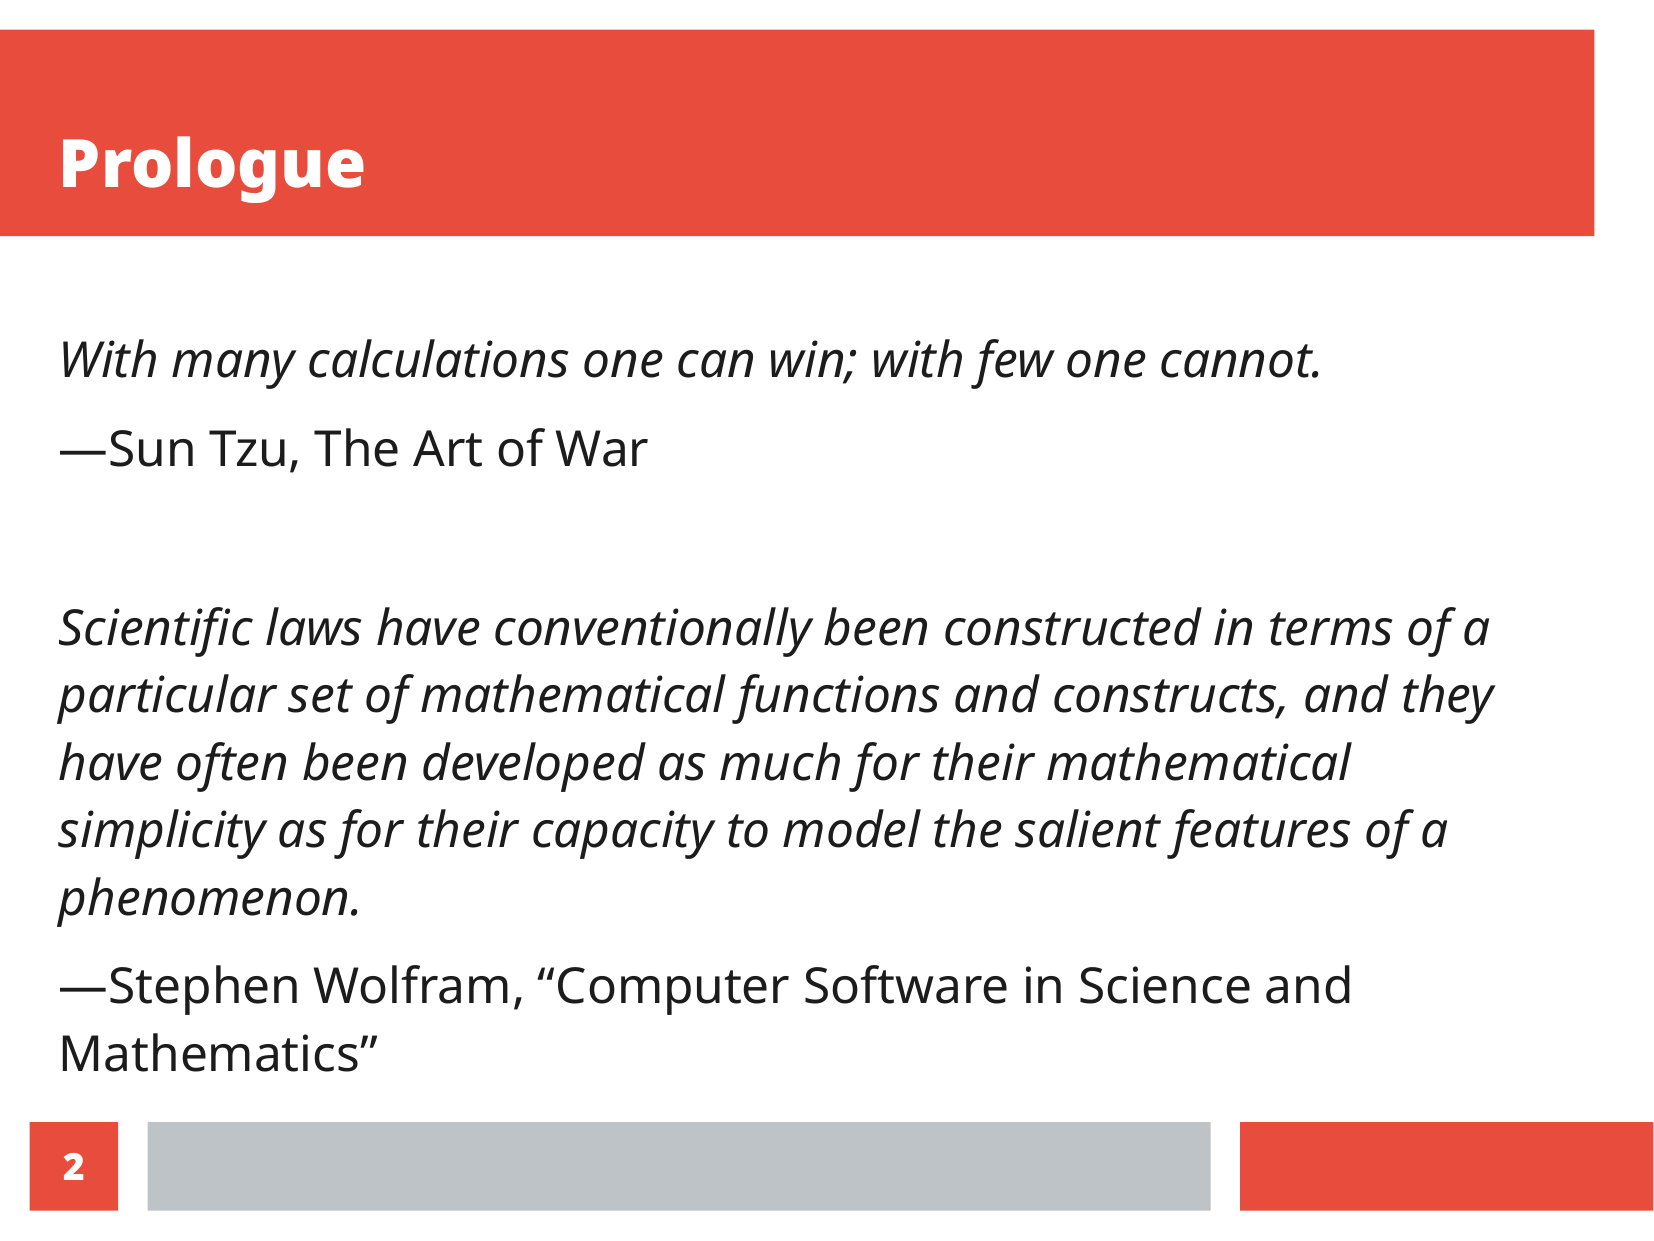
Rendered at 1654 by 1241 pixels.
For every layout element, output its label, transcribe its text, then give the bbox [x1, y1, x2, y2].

list With many calculations one can win; with few one cannot. —Sun Tzu, The Art of War Scientific laws have conventionally been constructed in terms of a particular set of mathematical functions and constructs, and they have often been developed as much for their mathematical simplicity as for their capacity to model the salient features of a phenomenon. —Stephen Wolfram, “Computer Software in Science and Mathematics” [59, 324, 1565, 1093]
title Prologue [59, 59, 1595, 207]
